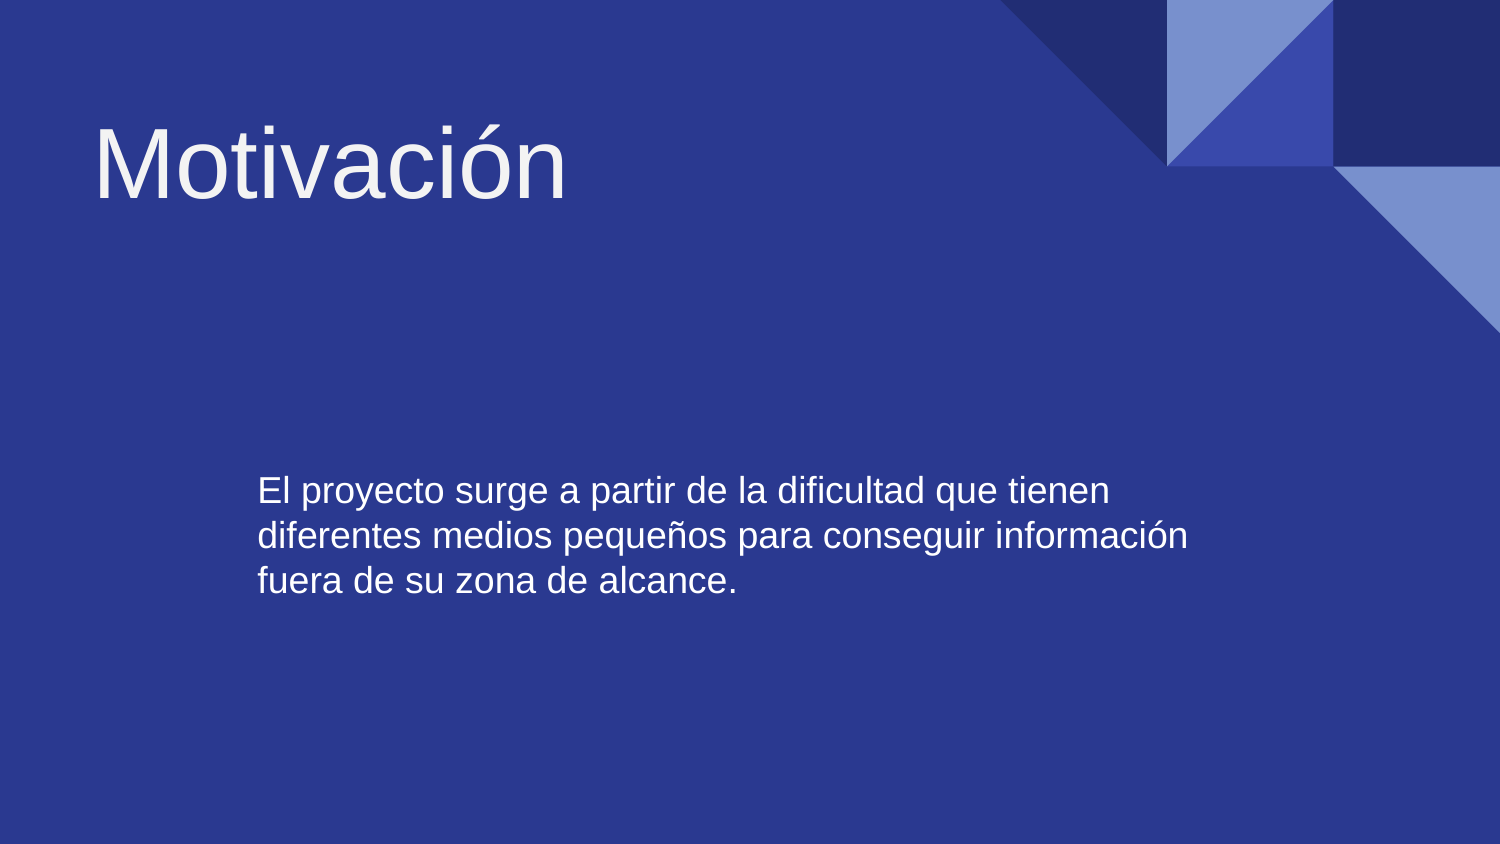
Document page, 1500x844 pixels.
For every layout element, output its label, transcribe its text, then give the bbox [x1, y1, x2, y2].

text_box El proyecto surge a partir de la dificultad que tienen diferentes medios pequeños para conseguir información fuera de su zona de alcance. [242, 451, 1286, 718]
text_box Motivación [77, 83, 753, 210]
